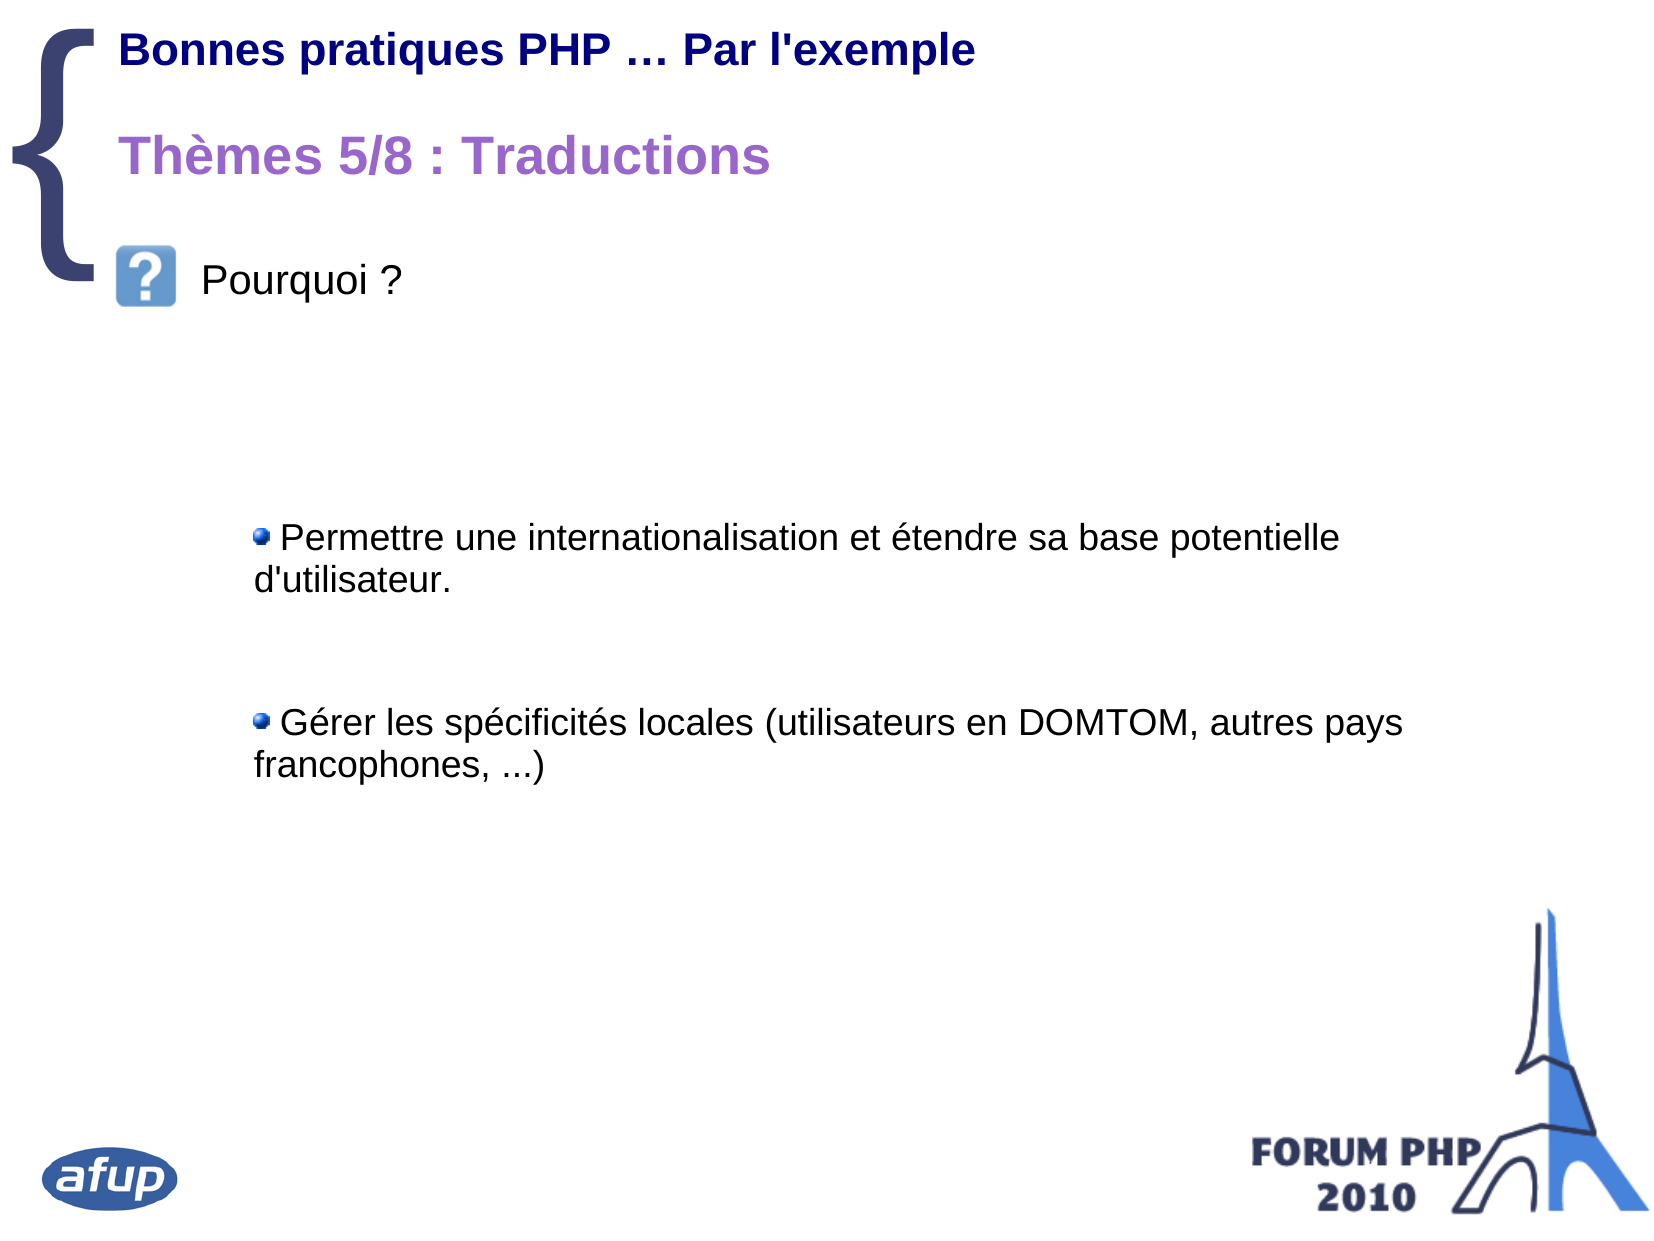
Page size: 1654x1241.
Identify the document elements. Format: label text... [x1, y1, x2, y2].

picture [110, 242, 182, 314]
text_box Permettre une internationalisation et étendre sa base potentielle d'utilisateur. Gérer les spécificités locales (utilisateurs en DOMTOM, autres pays francophones, ...) [253, 407, 1506, 892]
picture [1240, 872, 1650, 1241]
subtitle Pourquoi ? [200, 206, 1477, 355]
picture [41, 1146, 178, 1211]
title Bonnes pratiques PHP … Par l'exemple Thèmes 5/8 : Traductions [118, 9, 1541, 202]
